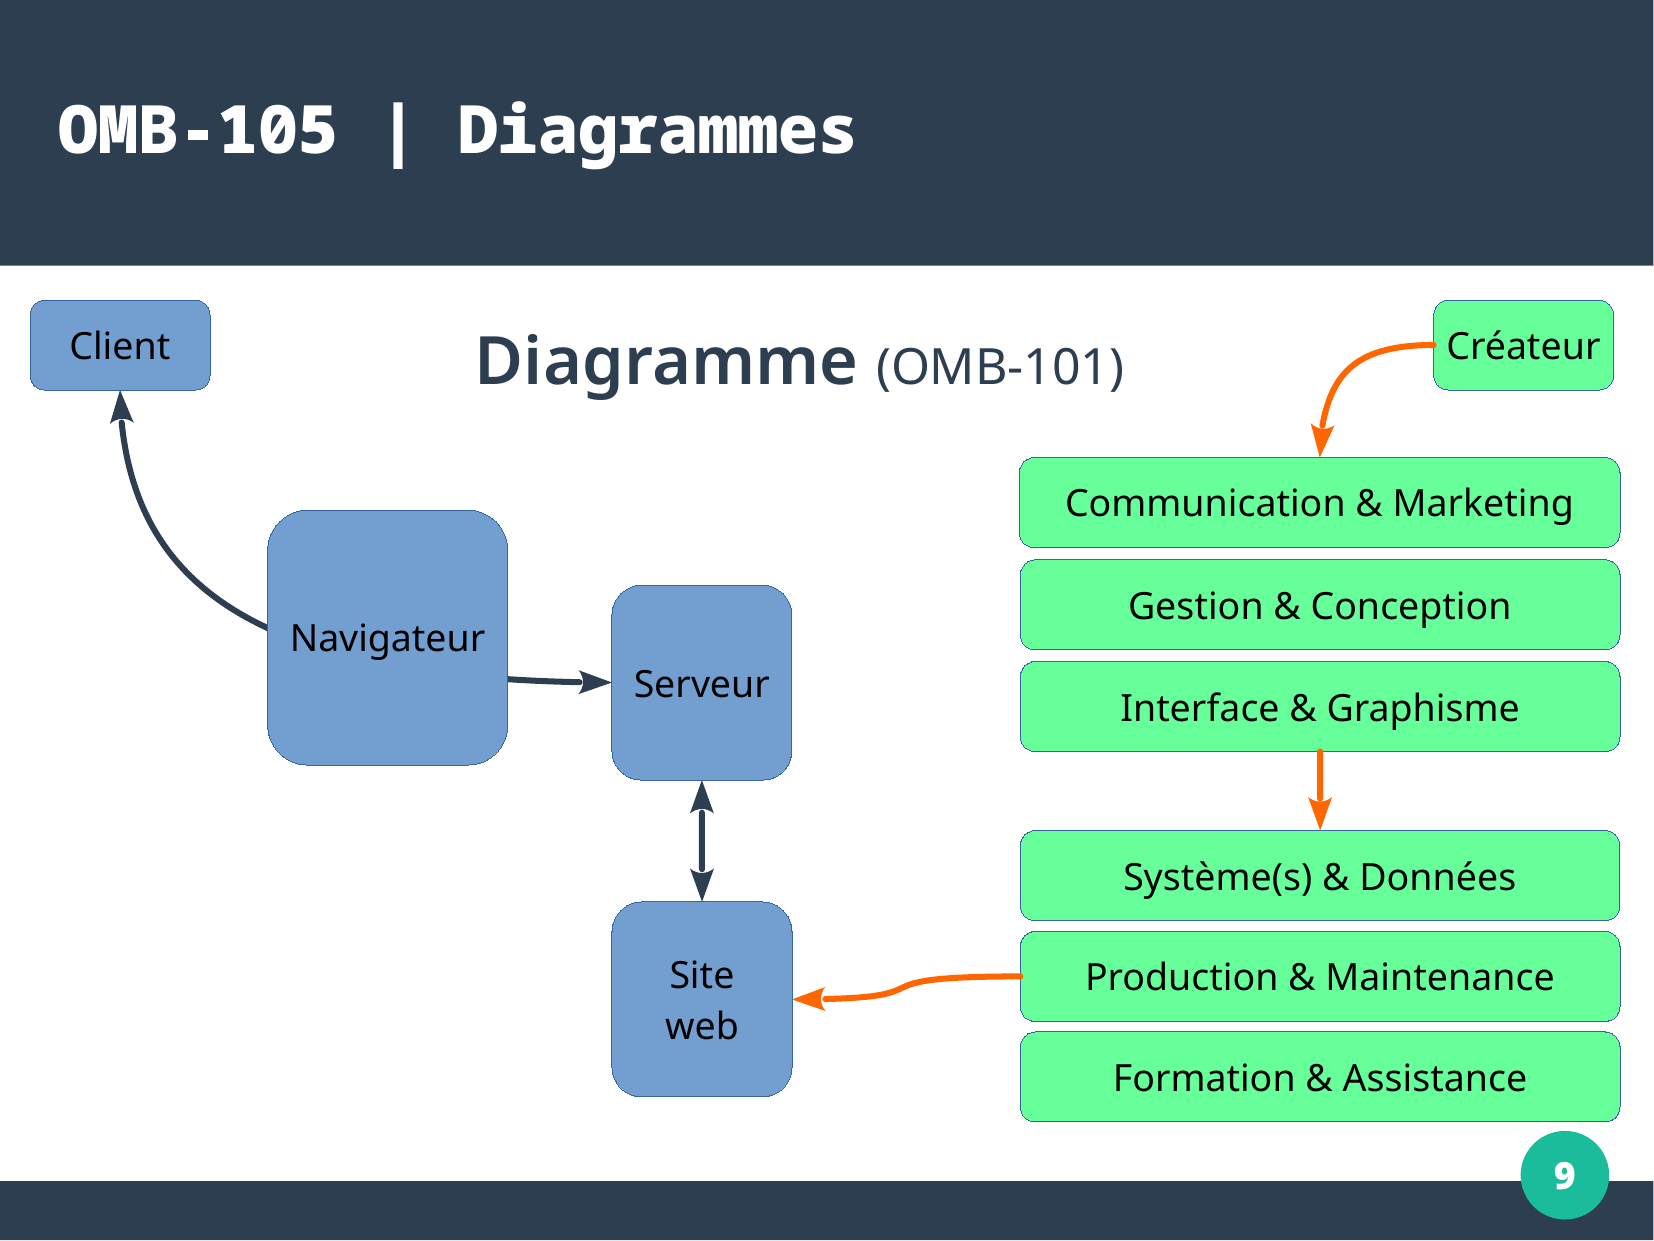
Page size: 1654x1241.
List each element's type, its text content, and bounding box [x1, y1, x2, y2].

list Diagramme (OMB-101) [403, 313, 1654, 1141]
text_box Navigateur [267, 510, 508, 766]
title OMB-105 | Diagrammes [58, 49, 1594, 207]
text_box Système(s) & Données [1020, 830, 1620, 921]
text_box Formation & Assistance [1020, 1031, 1621, 1122]
text_box Gestion & Conception [1020, 559, 1621, 650]
text_box Site web [611, 901, 793, 1097]
text_box Communication & Marketing [1019, 457, 1621, 548]
text_box Interface & Graphisme [1020, 661, 1621, 752]
text_box Production & Maintenance [1020, 931, 1621, 1022]
text_box Serveur [611, 585, 792, 781]
text_box Client [30, 300, 211, 391]
text_box Créateur [1433, 300, 1614, 391]
